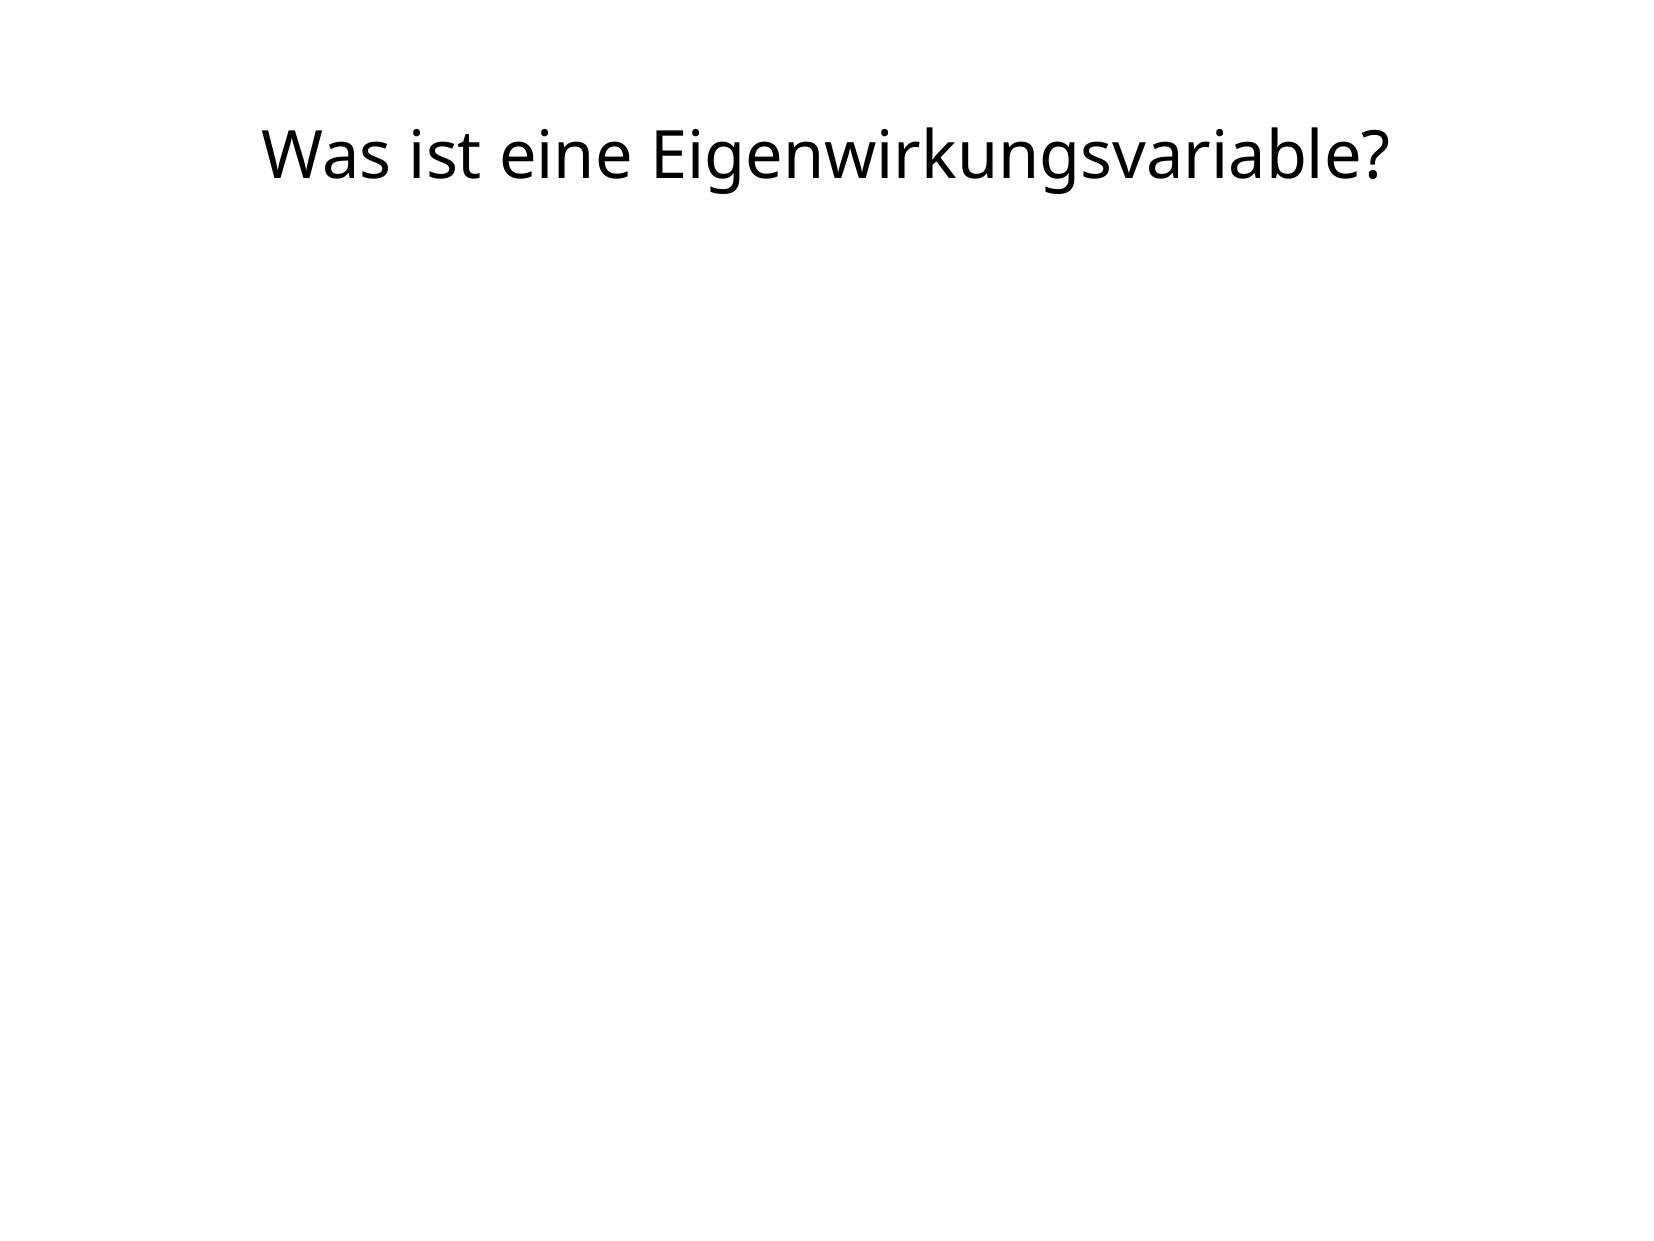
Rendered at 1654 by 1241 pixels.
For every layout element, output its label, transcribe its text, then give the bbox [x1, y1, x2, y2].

title Was ist eine Eigenwirkungsvariable? [82, 49, 1571, 257]
